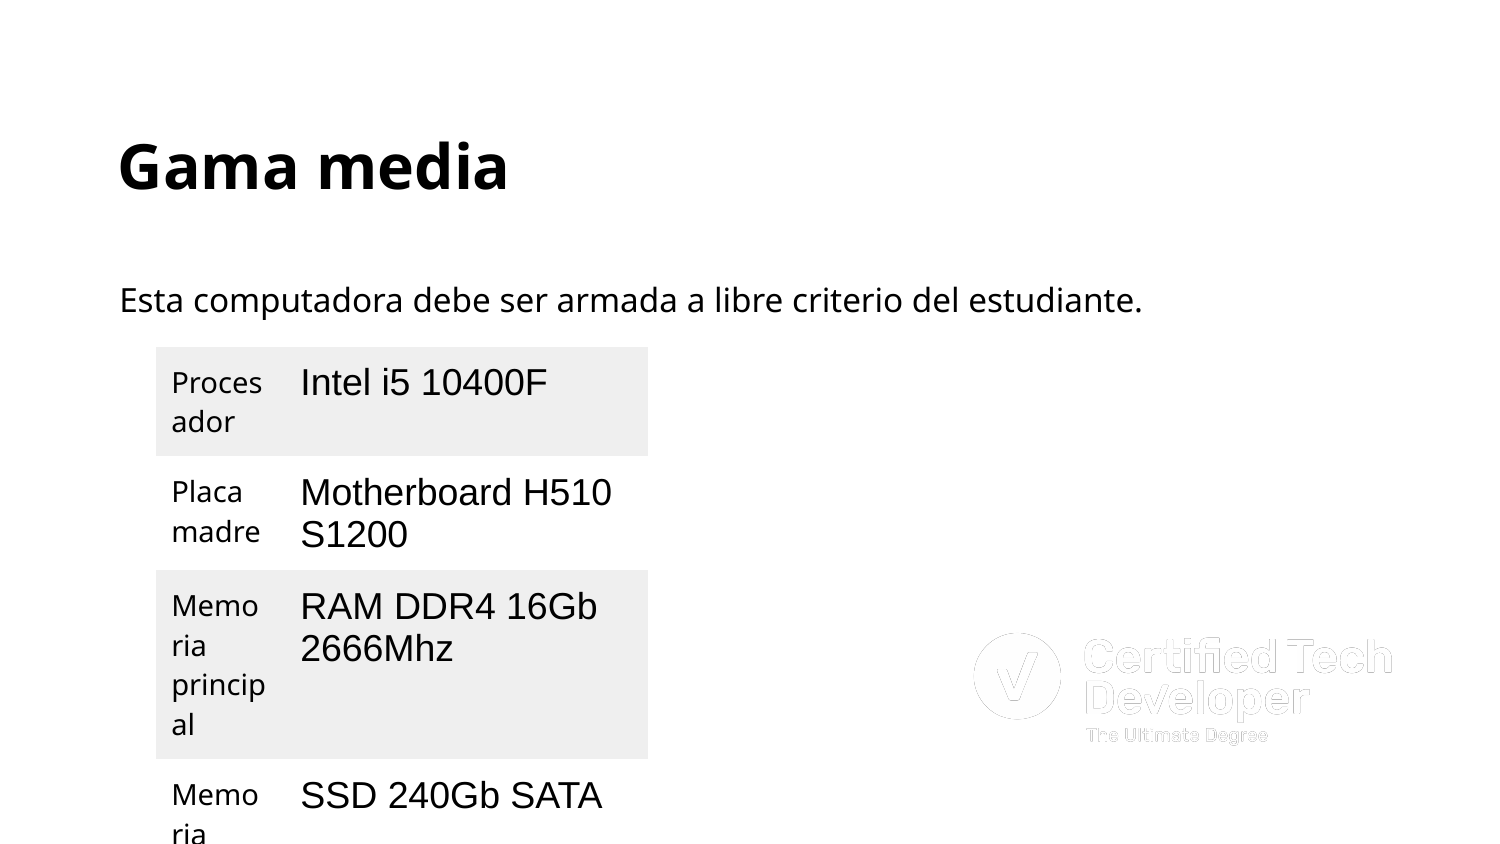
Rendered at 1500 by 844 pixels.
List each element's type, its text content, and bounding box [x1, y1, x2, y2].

table_cell Motherboard H510 S1200 [285, 456, 648, 570]
text_box Gama media [104, 99, 1365, 240]
table_cell Memoria secundaria [156, 759, 285, 844]
table_header Procesador [156, 347, 285, 456]
table_header Intel i5 10400F [285, 347, 648, 456]
table_cell Memoria principal [156, 570, 285, 759]
picture [966, 594, 1405, 778]
text_box Esta computadora debe ser armada a libre criterio del estudiante. [104, 251, 1429, 297]
table_cell RAM DDR4 16Gb 2666Mhz [285, 570, 648, 759]
table_cell Placa madre [156, 456, 285, 570]
table_cell SSD 240Gb SATA [285, 759, 648, 844]
